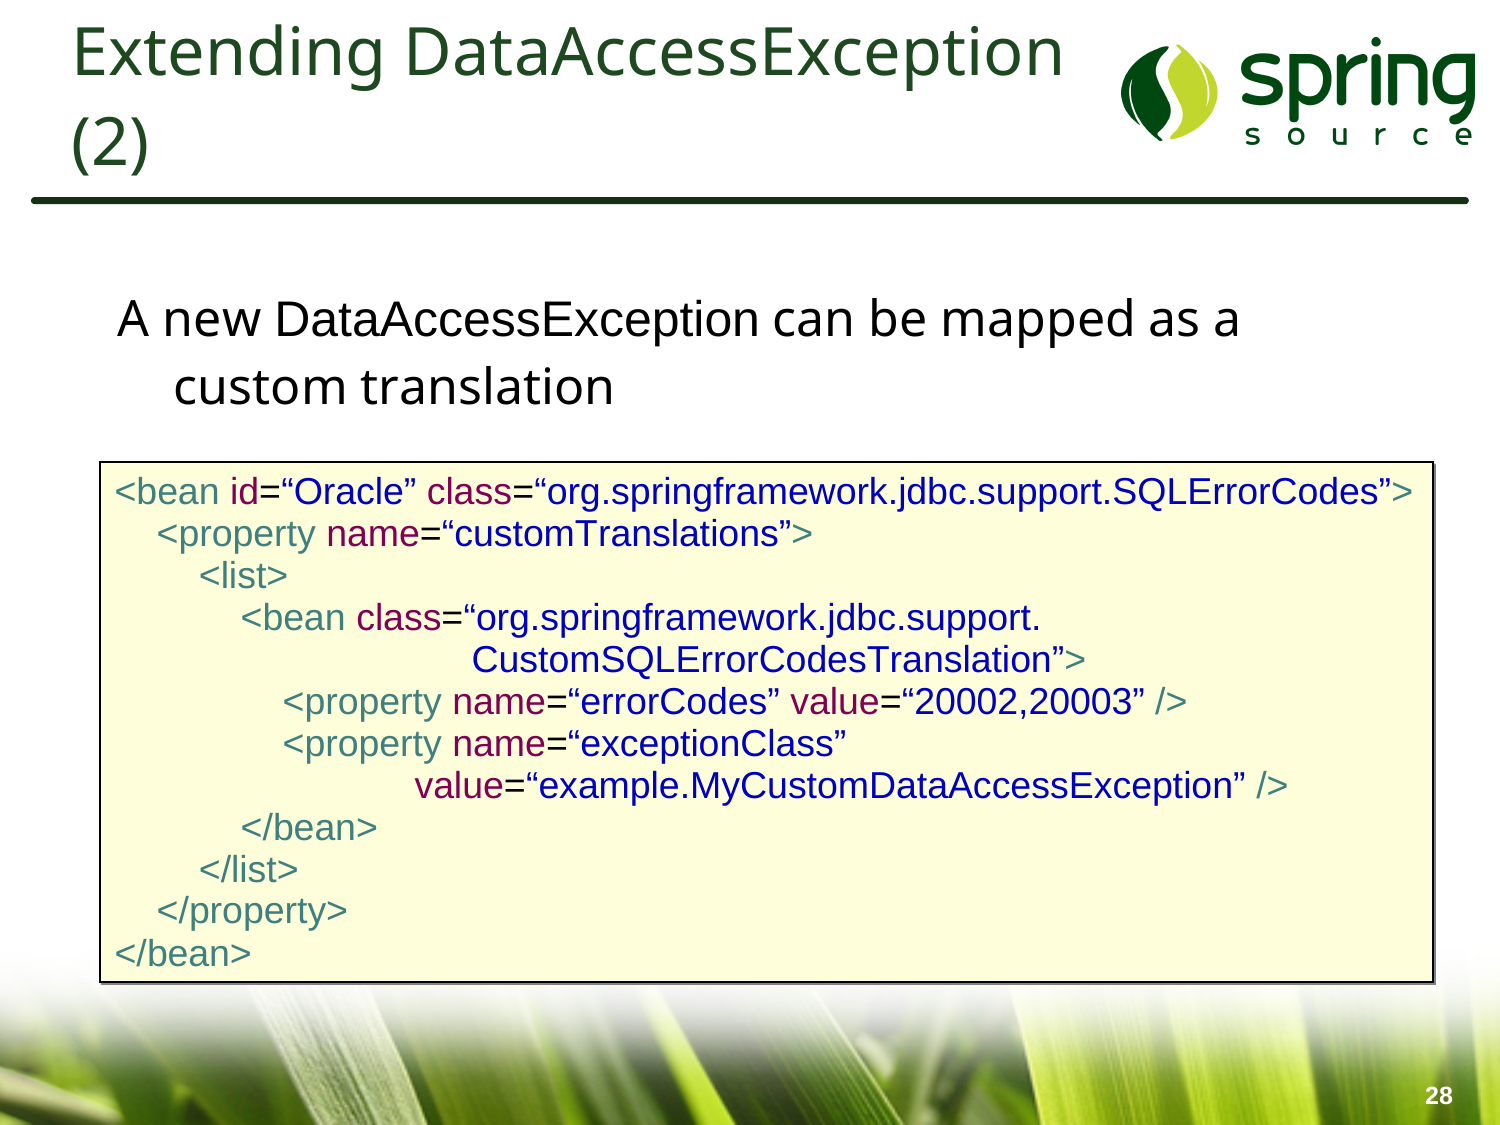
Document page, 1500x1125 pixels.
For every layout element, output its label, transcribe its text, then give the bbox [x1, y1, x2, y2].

title Extending DataAccessException (2) [56, 5, 1089, 184]
picture [0, 944, 1500, 1125]
text_box <bean id=“Oracle” class=“org.springframework.jdbc.support.SQLErrorCodes”> <property name=“customTranslations”> <list> <bean class=“org.springframework.jdbc.support. CustomSQLErrorCodesTranslation”> <property name=“errorCodes” value=“20002,20003” /> <property name=“exceptionClass” value=“example.MyCustomDataAccessException” /> </bean> </list> </property> </bean> [99, 462, 1433, 982]
picture [1121, 37, 1475, 145]
list A new DataAccessException can be mapped as a custom translation [103, 275, 1394, 462]
